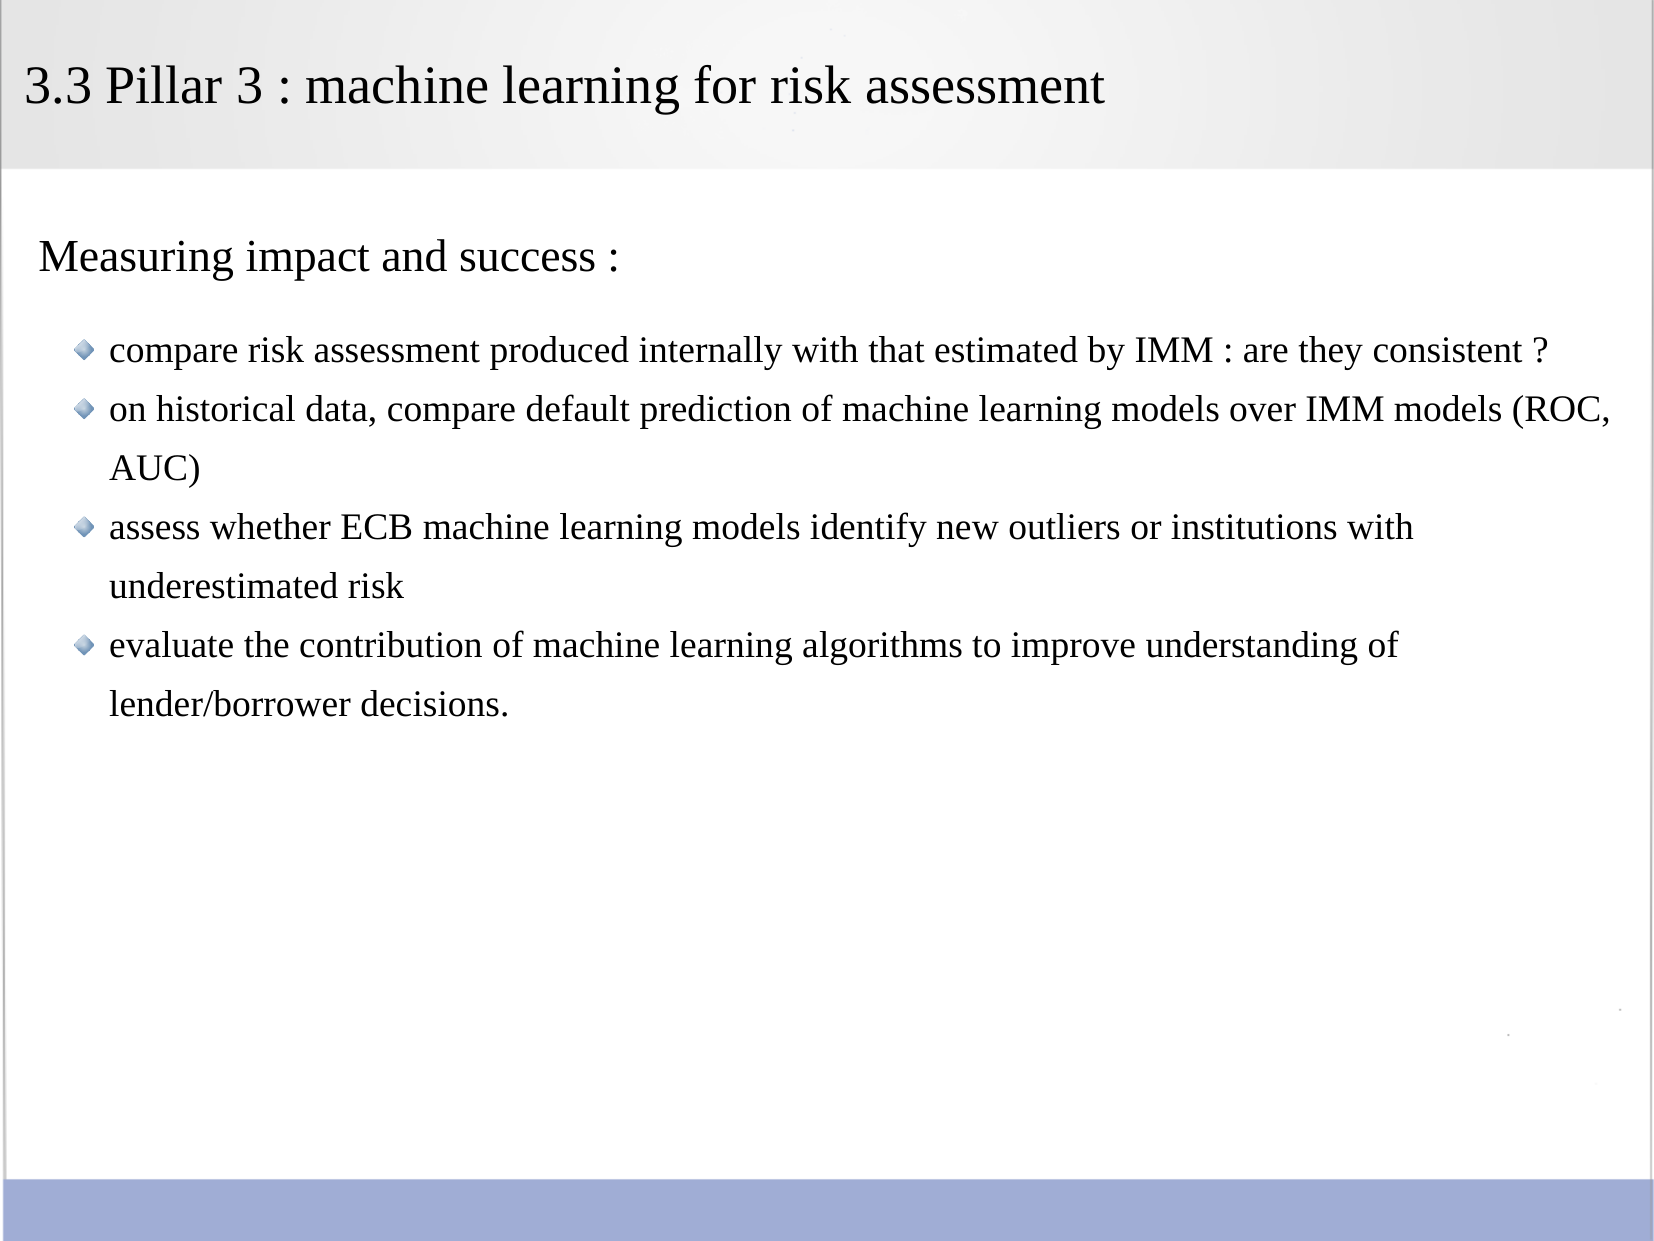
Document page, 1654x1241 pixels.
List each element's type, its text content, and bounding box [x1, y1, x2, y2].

text_box Measuring impact and success : compare risk assessment produced internally with that estimated by IMM : are they consistent ? on historical data, compare default prediction of machine learning models over IMM models (ROC, AUC) assess whether ECB machine learning models identify new outliers or institutions with underestimated risk evaluate the contribution of machine learning algorithms to improve understanding of lender/borrower decisions. [23, 215, 1654, 733]
text_box 3.3 Pillar 3 : machine learning for risk assessment [9, 48, 1619, 154]
